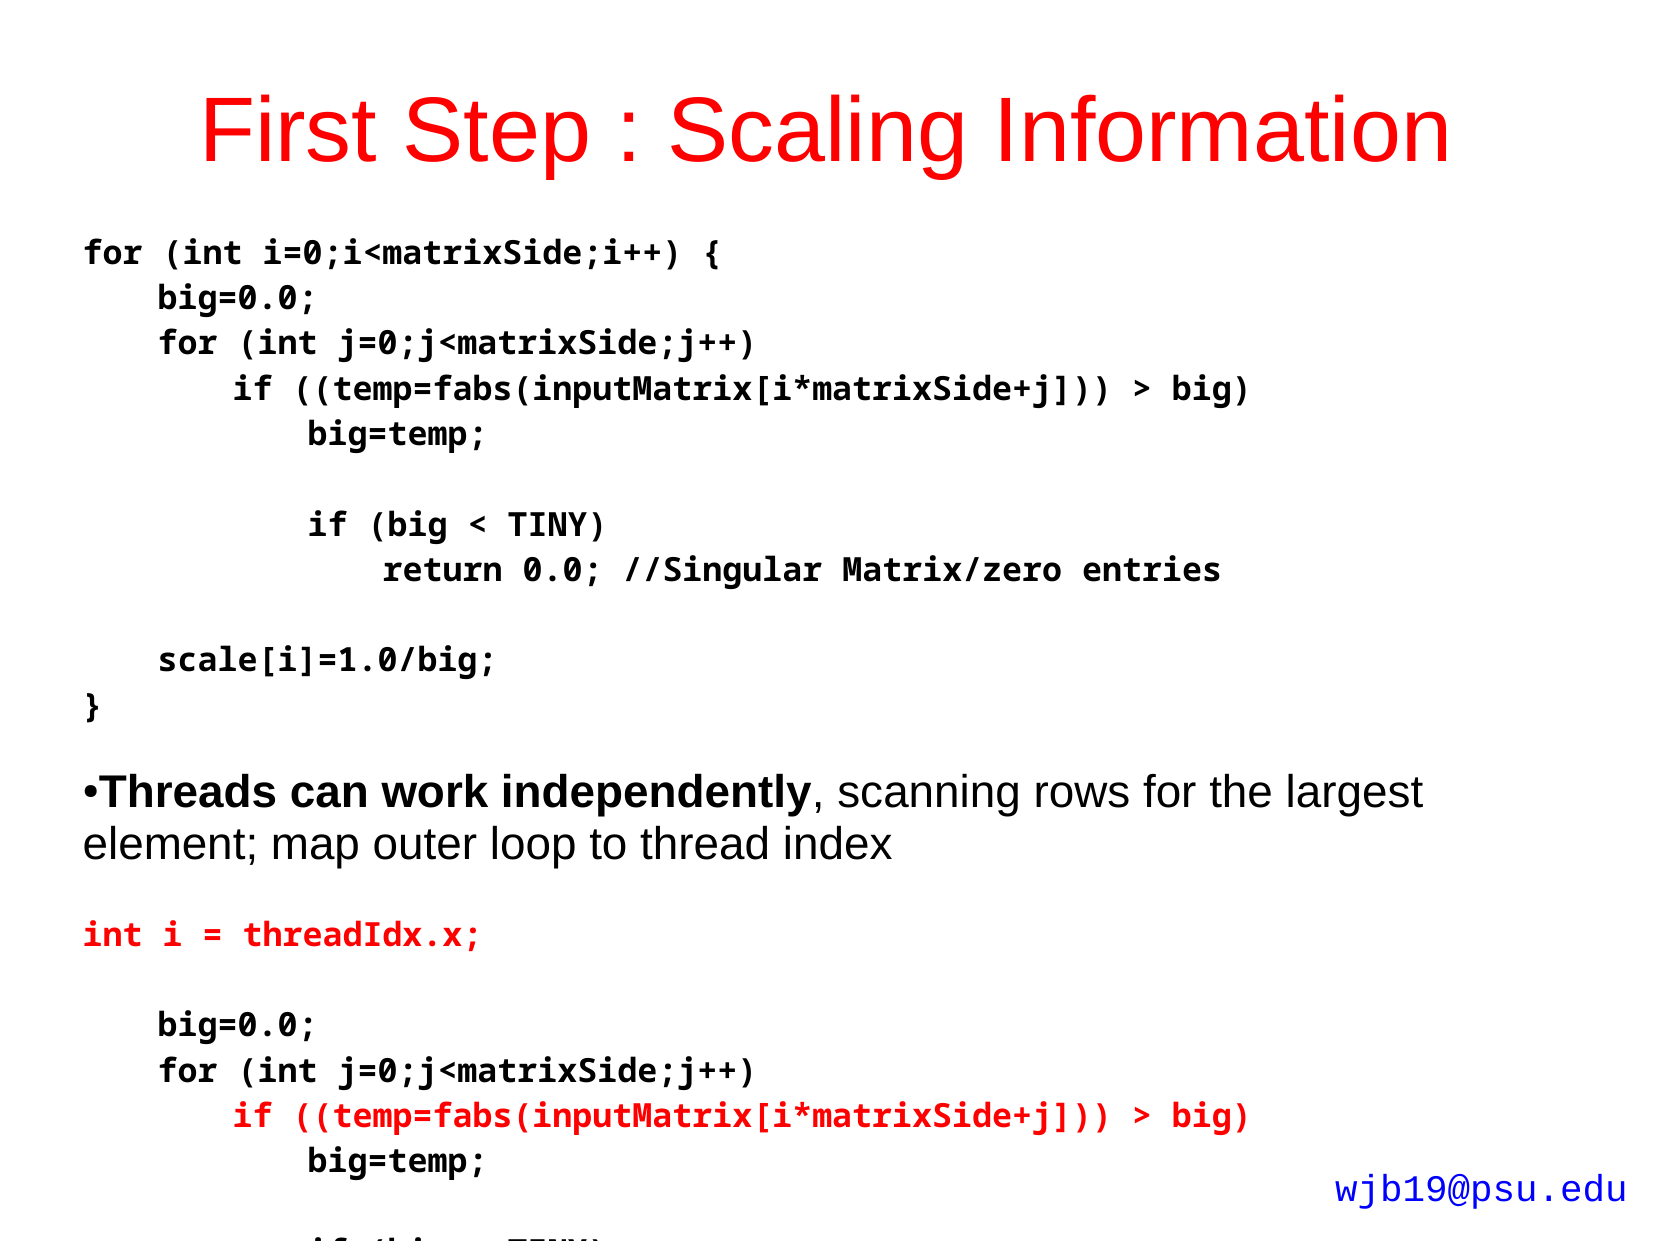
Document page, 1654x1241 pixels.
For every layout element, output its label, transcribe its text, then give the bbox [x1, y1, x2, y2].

text_box wjb19@psu.edu [1320, 1162, 1643, 1220]
title First Step : Scaling Information [82, 25, 1571, 183]
subtitle for (int i=0;i<matrixSide;i++) { big=0.0; for (int j=0;j<matrixSide;j++) if ((temp=fabs(inputMatrix[i*matrixSide+j])) > big) big=temp; if (big < TINY) return 0.0; //Singular Matrix/zero entries scale[i]=1.0/big; } Threads can work independently, scanning rows for the largest element; map outer loop to thread index int i = threadIdx.x; big=0.0; for (int j=0;j<matrixSide;j++) if ((temp=fabs(inputMatrix[i*matrixSide+j])) > big) big=temp; if (big < TINY) return 0.0; //Singular Matrix/zero entries scale[i]=1.0/big; [82, 183, 1571, 1241]
